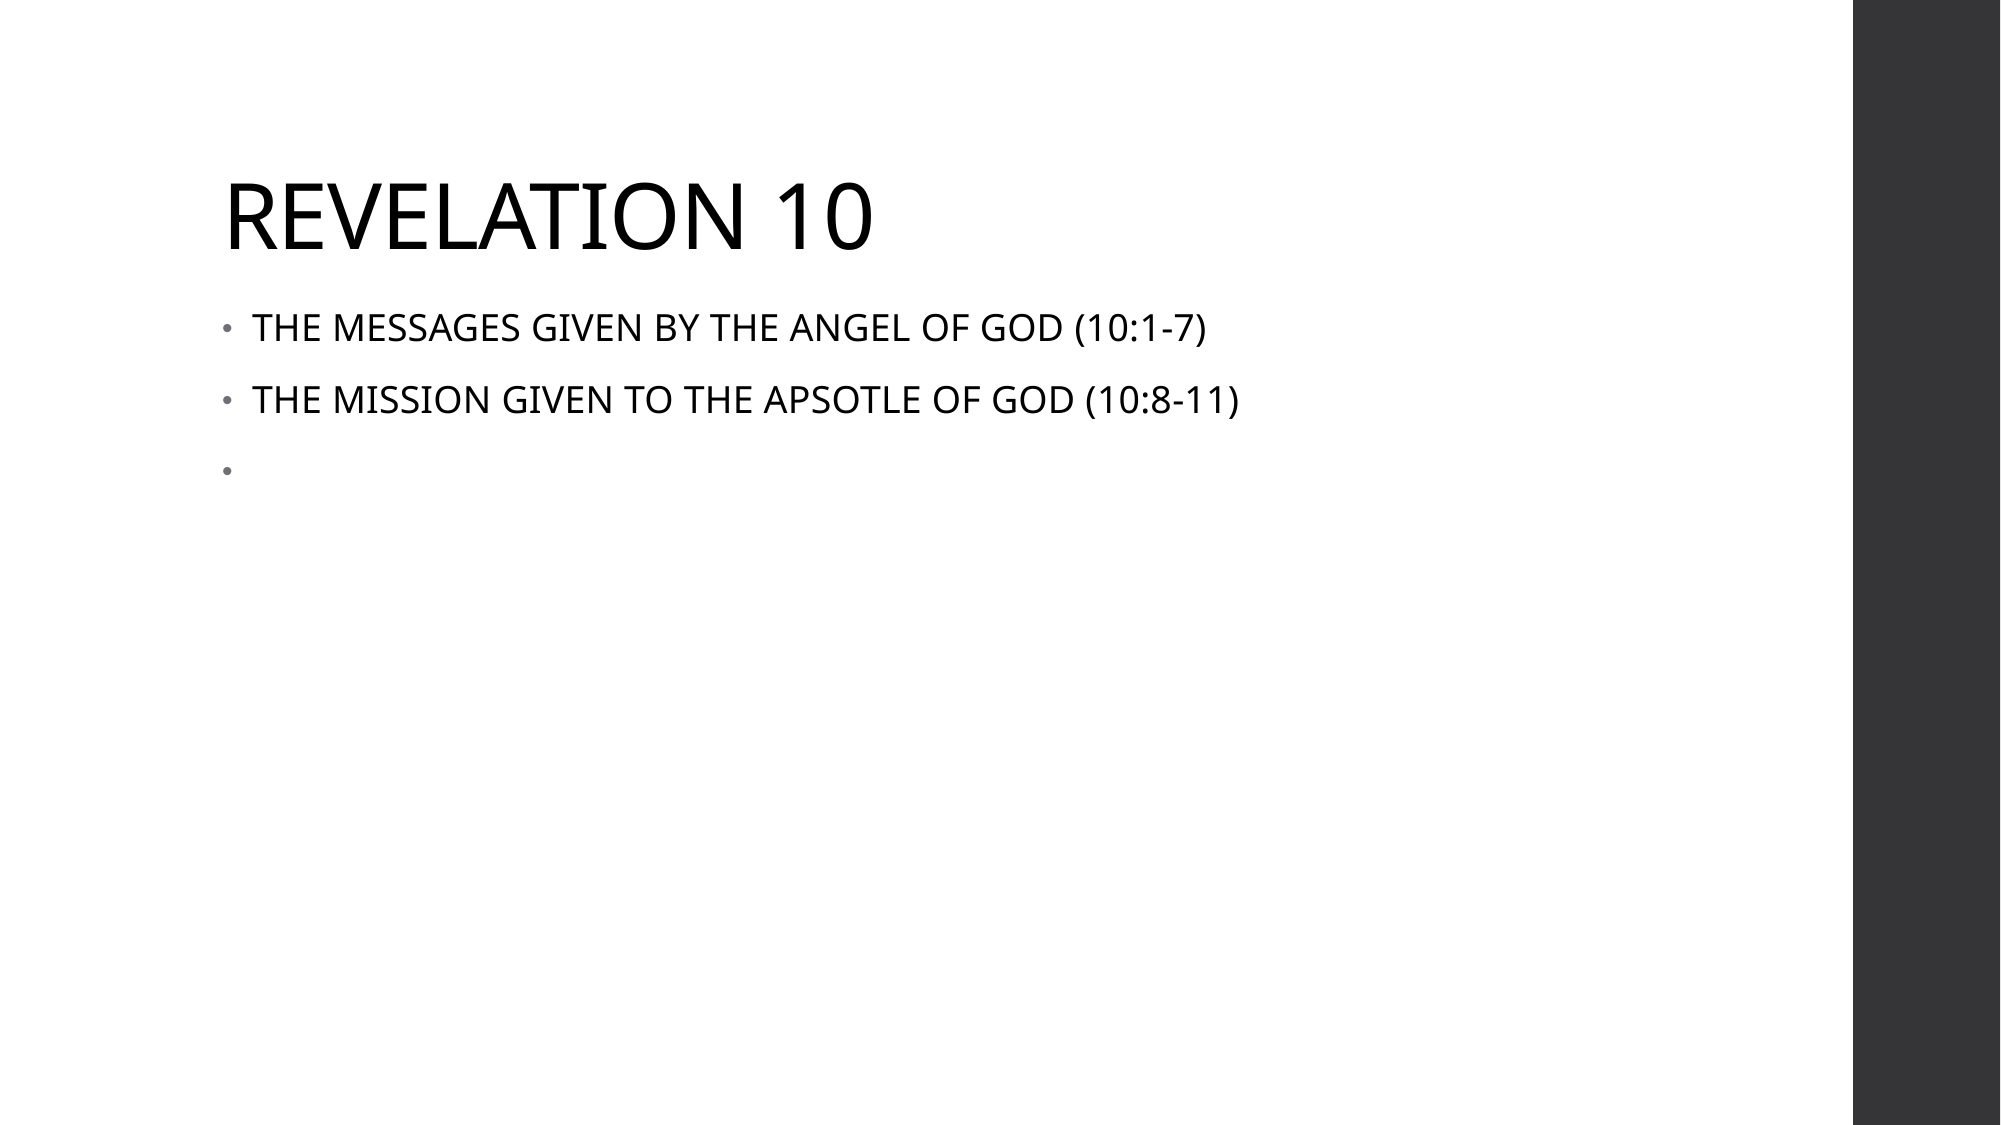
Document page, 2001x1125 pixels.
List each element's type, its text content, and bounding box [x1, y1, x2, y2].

title REVELATION 10 [206, 60, 1797, 278]
list THE MESSAGES GIVEN BY THE ANGEL OF GOD (10:1-7) THE MISSION GIVEN TO THE APSOTLE OF GOD (10:8-11) [206, 299, 1617, 1014]
